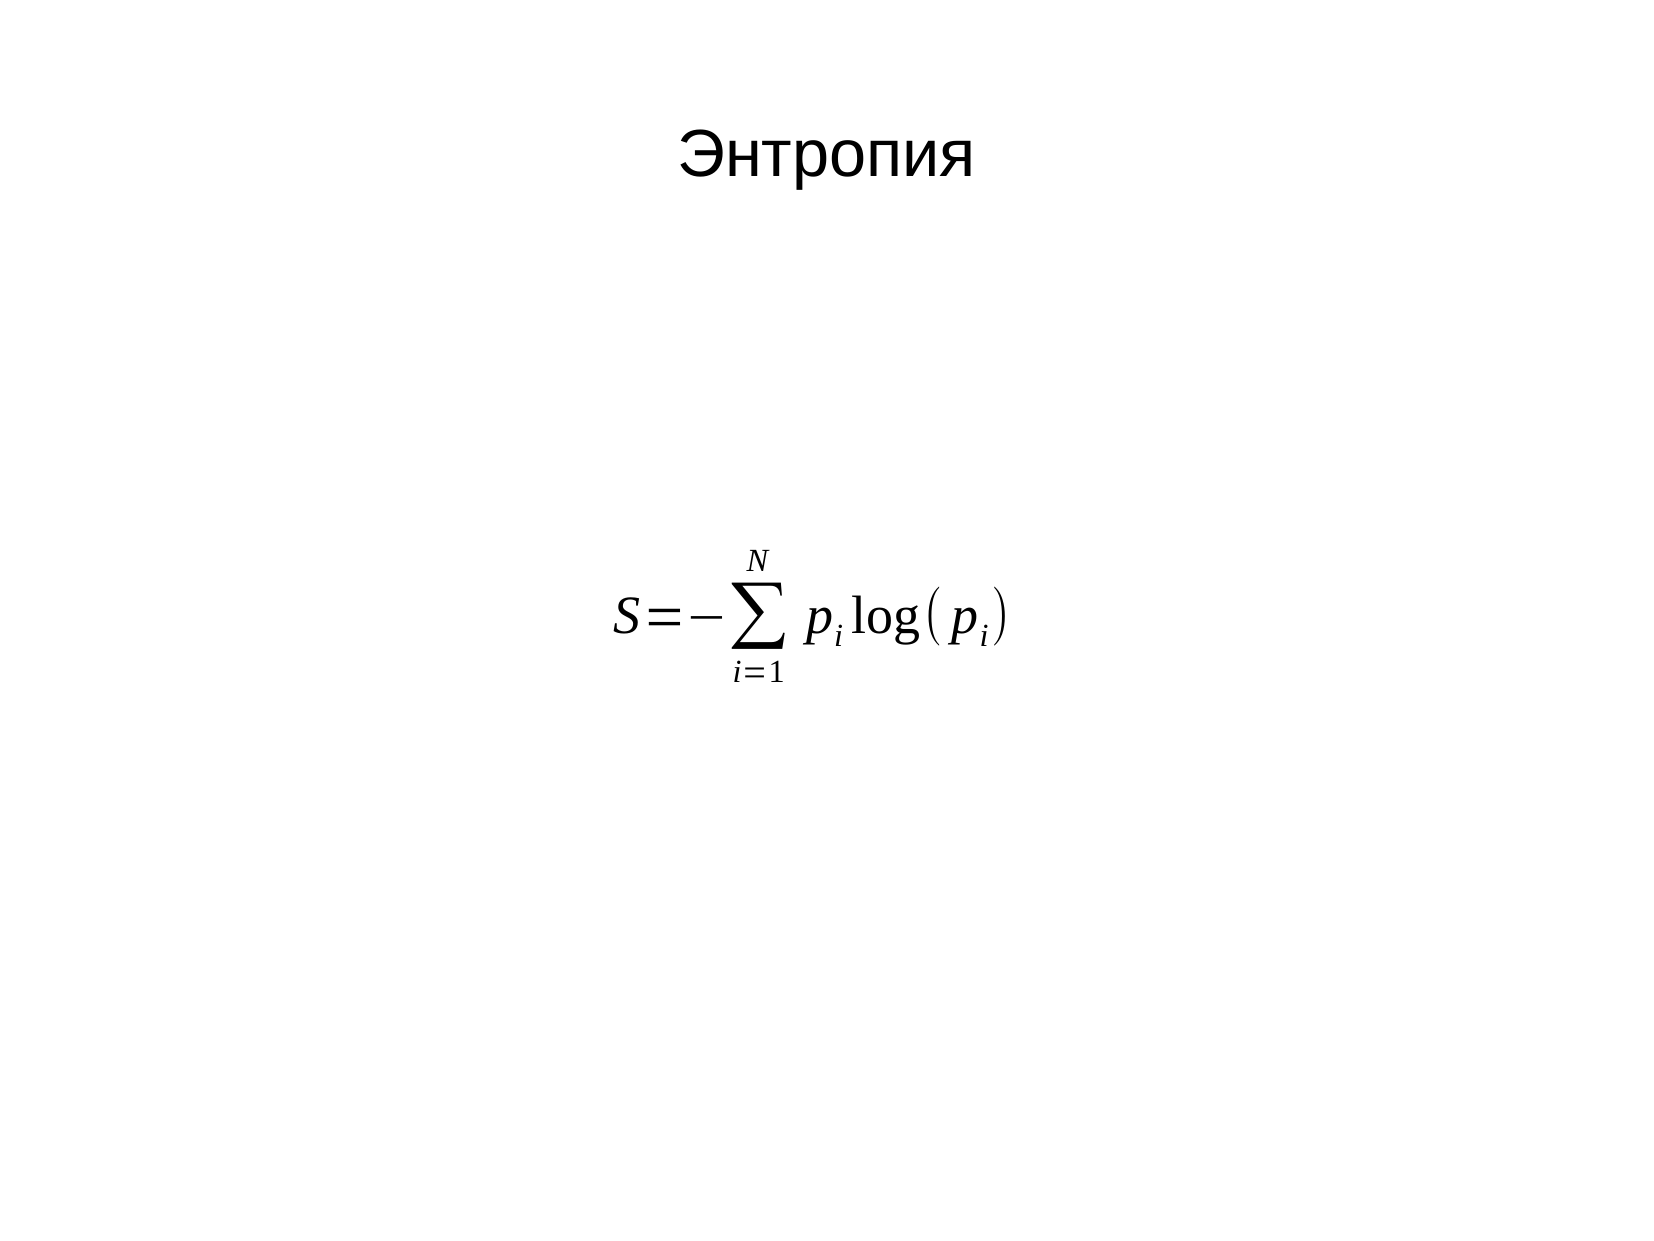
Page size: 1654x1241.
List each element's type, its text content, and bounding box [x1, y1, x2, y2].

title Энтропия [82, 49, 1571, 257]
chart [606, 543, 1016, 689]
